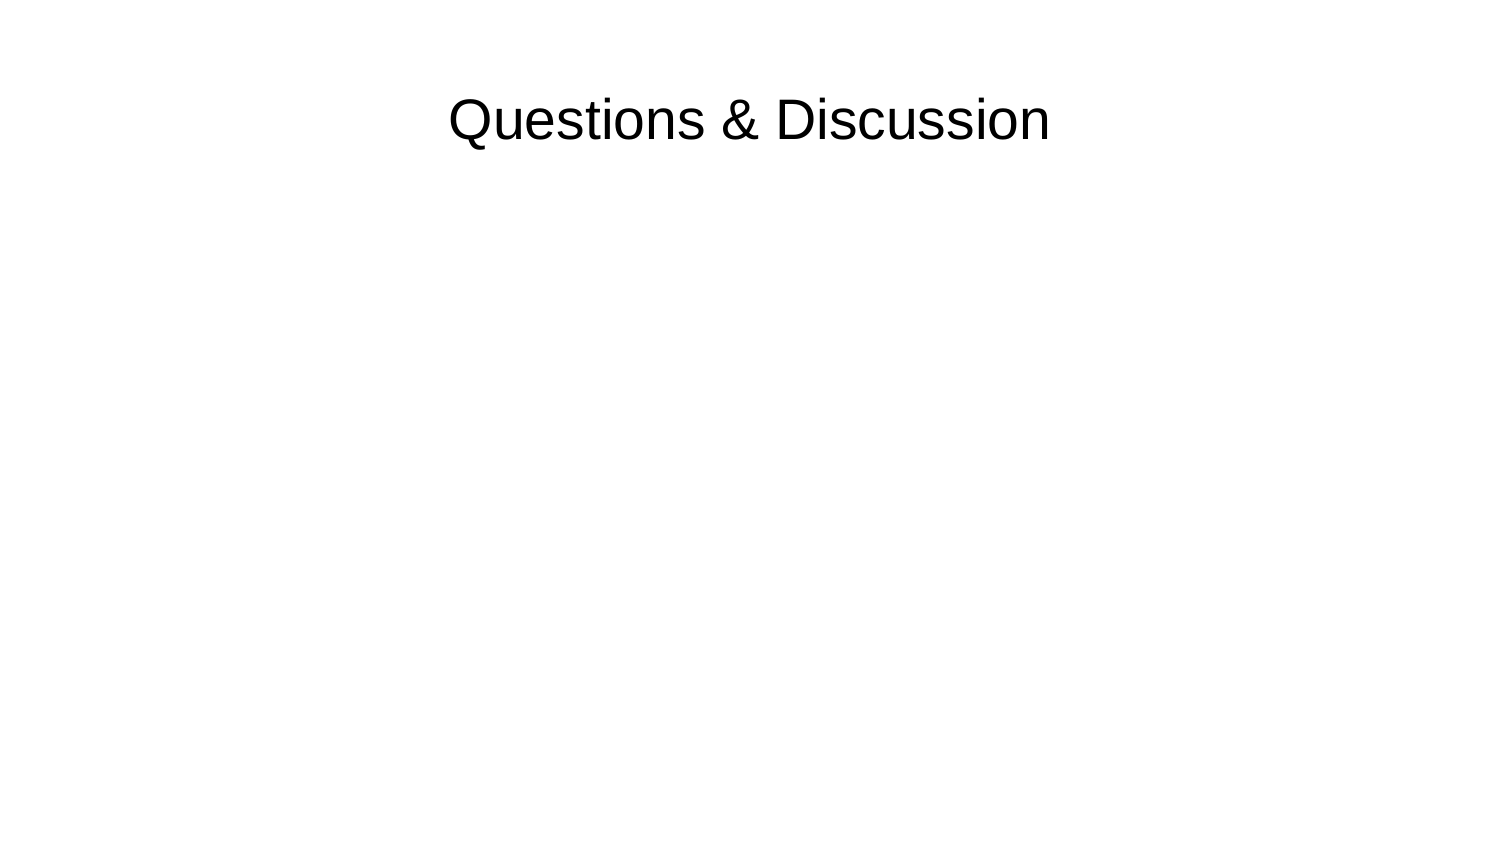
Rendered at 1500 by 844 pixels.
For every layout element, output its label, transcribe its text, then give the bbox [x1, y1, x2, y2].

title Questions & Discussion [51, 72, 1449, 167]
